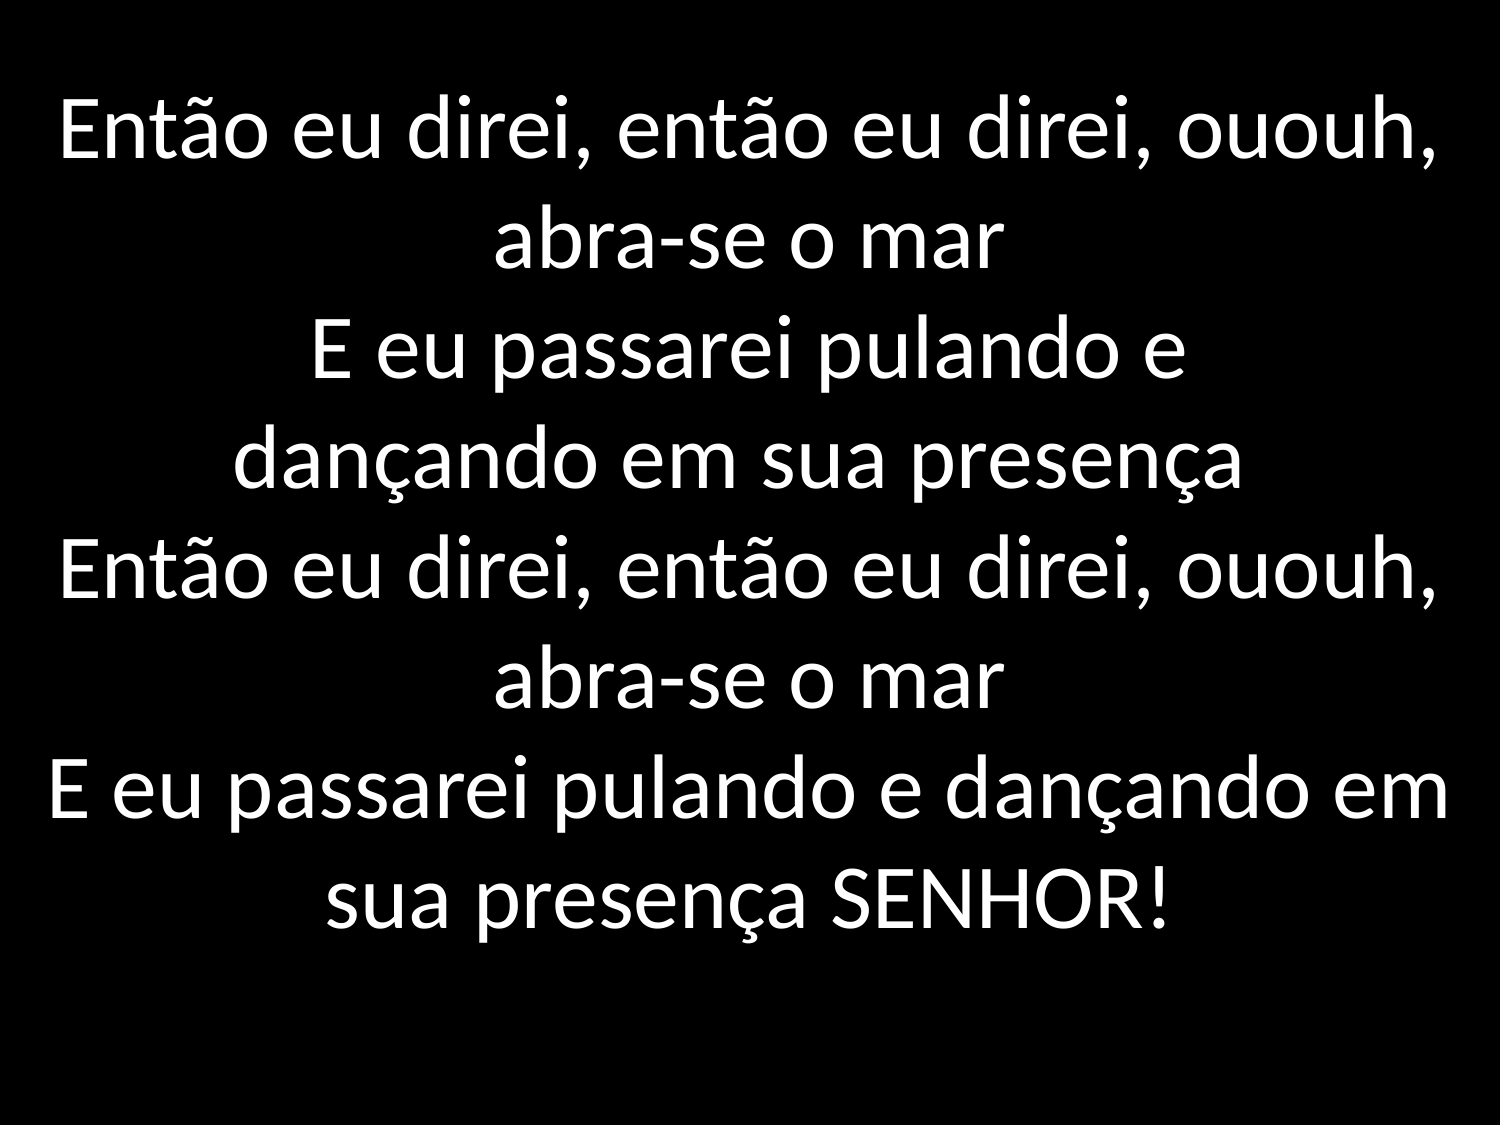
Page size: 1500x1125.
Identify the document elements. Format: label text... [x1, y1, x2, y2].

title Então eu direi, então eu direi, ououh, abra-se o mar E eu passarei pulando e dançando em sua presença Então eu direi, então eu direi, ououh, abra-se o mar E eu passarei pulando e dançando em sua presença SENHOR! [0, 45, 1500, 1079]
